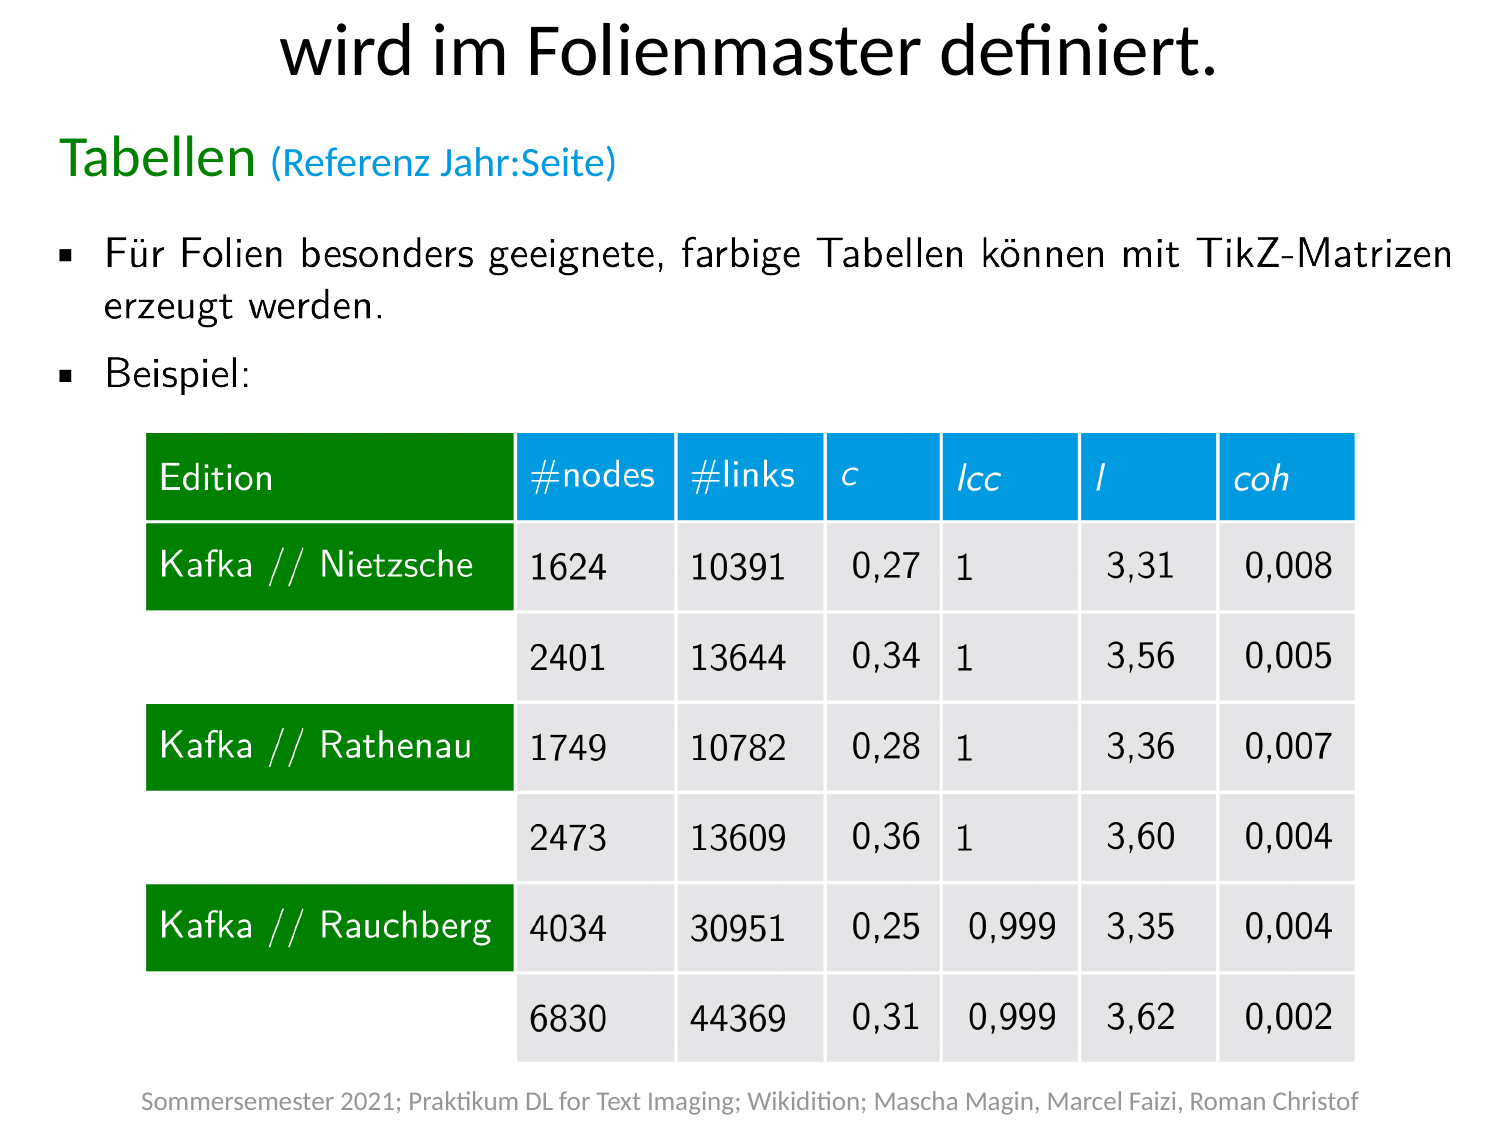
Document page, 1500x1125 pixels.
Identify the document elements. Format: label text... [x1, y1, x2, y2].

title wird im Folienmaster definiert. [0, 0, 1500, 91]
picture [59, 236, 1450, 395]
list Tabellen (Referenz Jahr:Seite) [0, 118, 1500, 189]
picture [144, 431, 1356, 1063]
